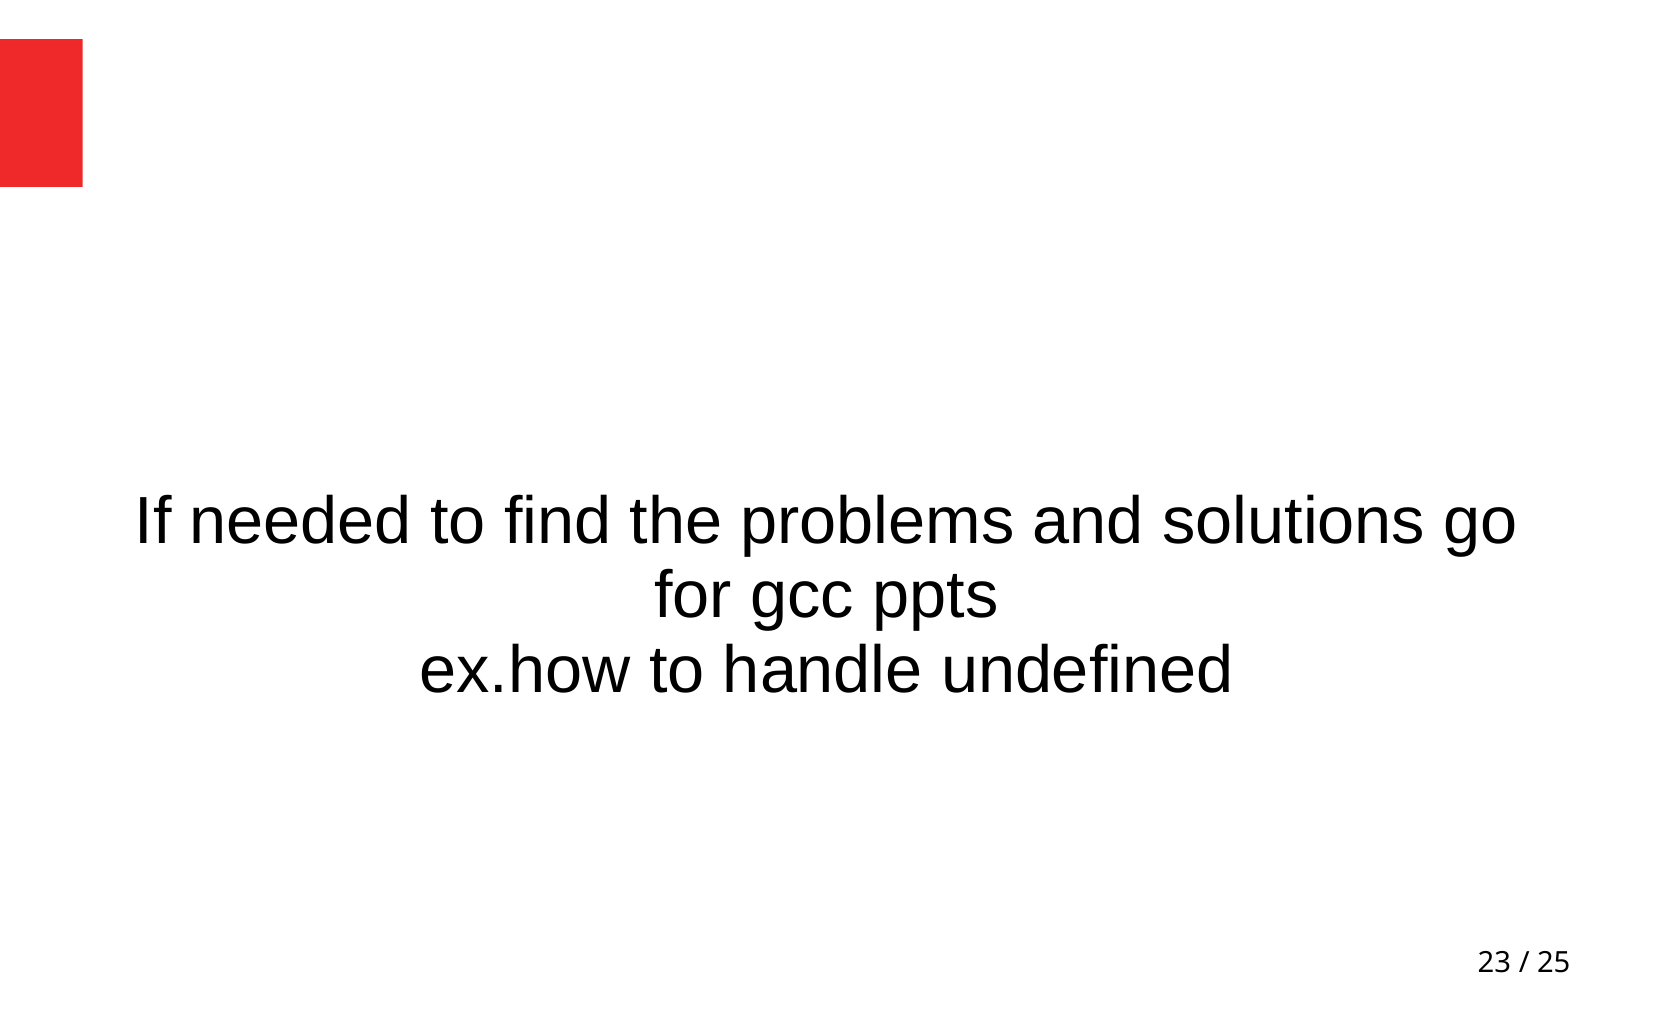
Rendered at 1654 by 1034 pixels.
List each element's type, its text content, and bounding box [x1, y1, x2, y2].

text_box If needed to find the problems and solutions go for gcc ppts ex.how to handle undefined [117, 295, 1536, 895]
